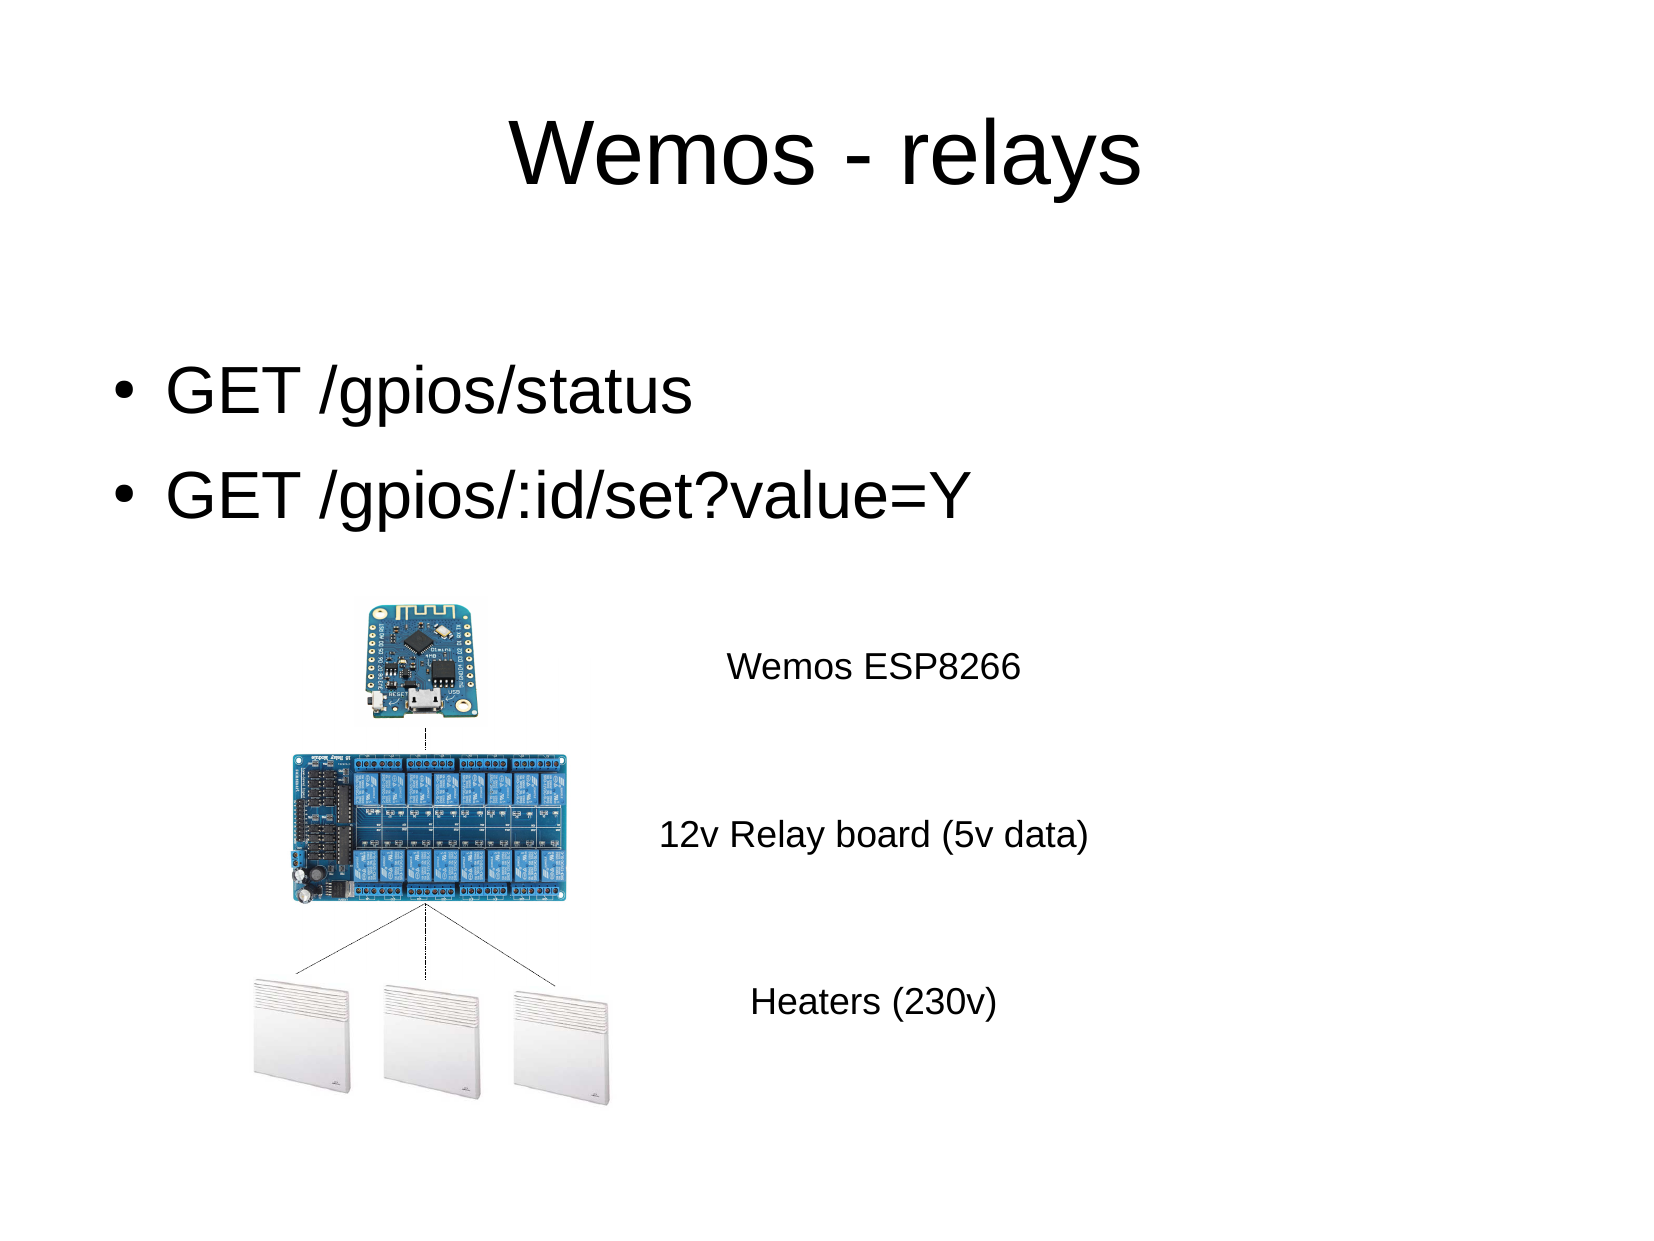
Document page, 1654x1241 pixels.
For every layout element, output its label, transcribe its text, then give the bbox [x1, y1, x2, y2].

list GET /gpios/status GET /gpios/:id/set?value=Y [94, 249, 1583, 969]
picture [236, 969, 626, 1111]
title Wemos - relays [82, 49, 1571, 257]
text_box Wemos ESP8266 12v Relay board (5v data) Heaters (230v) [614, 637, 1134, 1031]
picture [354, 596, 488, 727]
